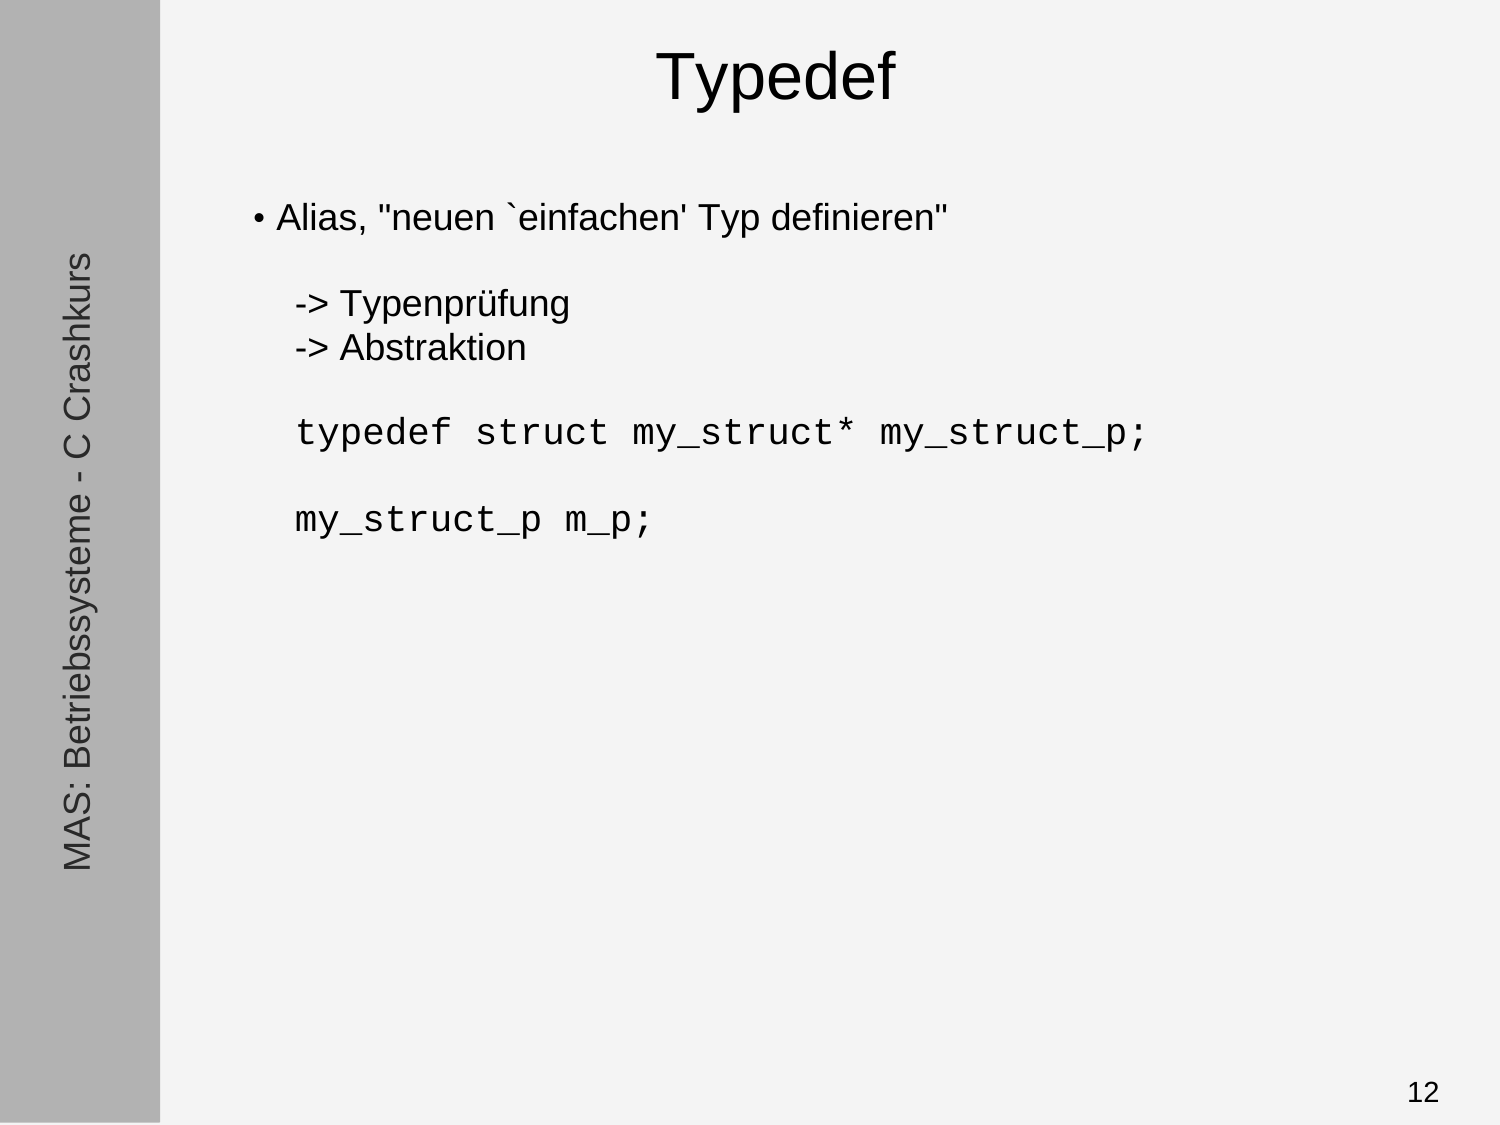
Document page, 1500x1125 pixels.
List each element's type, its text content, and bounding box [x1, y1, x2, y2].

text_box 9 [1407, 1074, 1460, 1112]
text_box [0, 0, 160, 1122]
text_box Alias, "neuen `einfachen' Typ definieren" -> Typenprüfung -> Abstraktion typedef struct my_struct* my_struct_p; my_struct_p m_p; [237, 187, 1447, 738]
text_box MAS: Betriebssysteme - C Crashkurs [46, 1, 125, 1124]
text_box Typedef [640, 27, 912, 122]
text_box [212, 162, 1460, 325]
